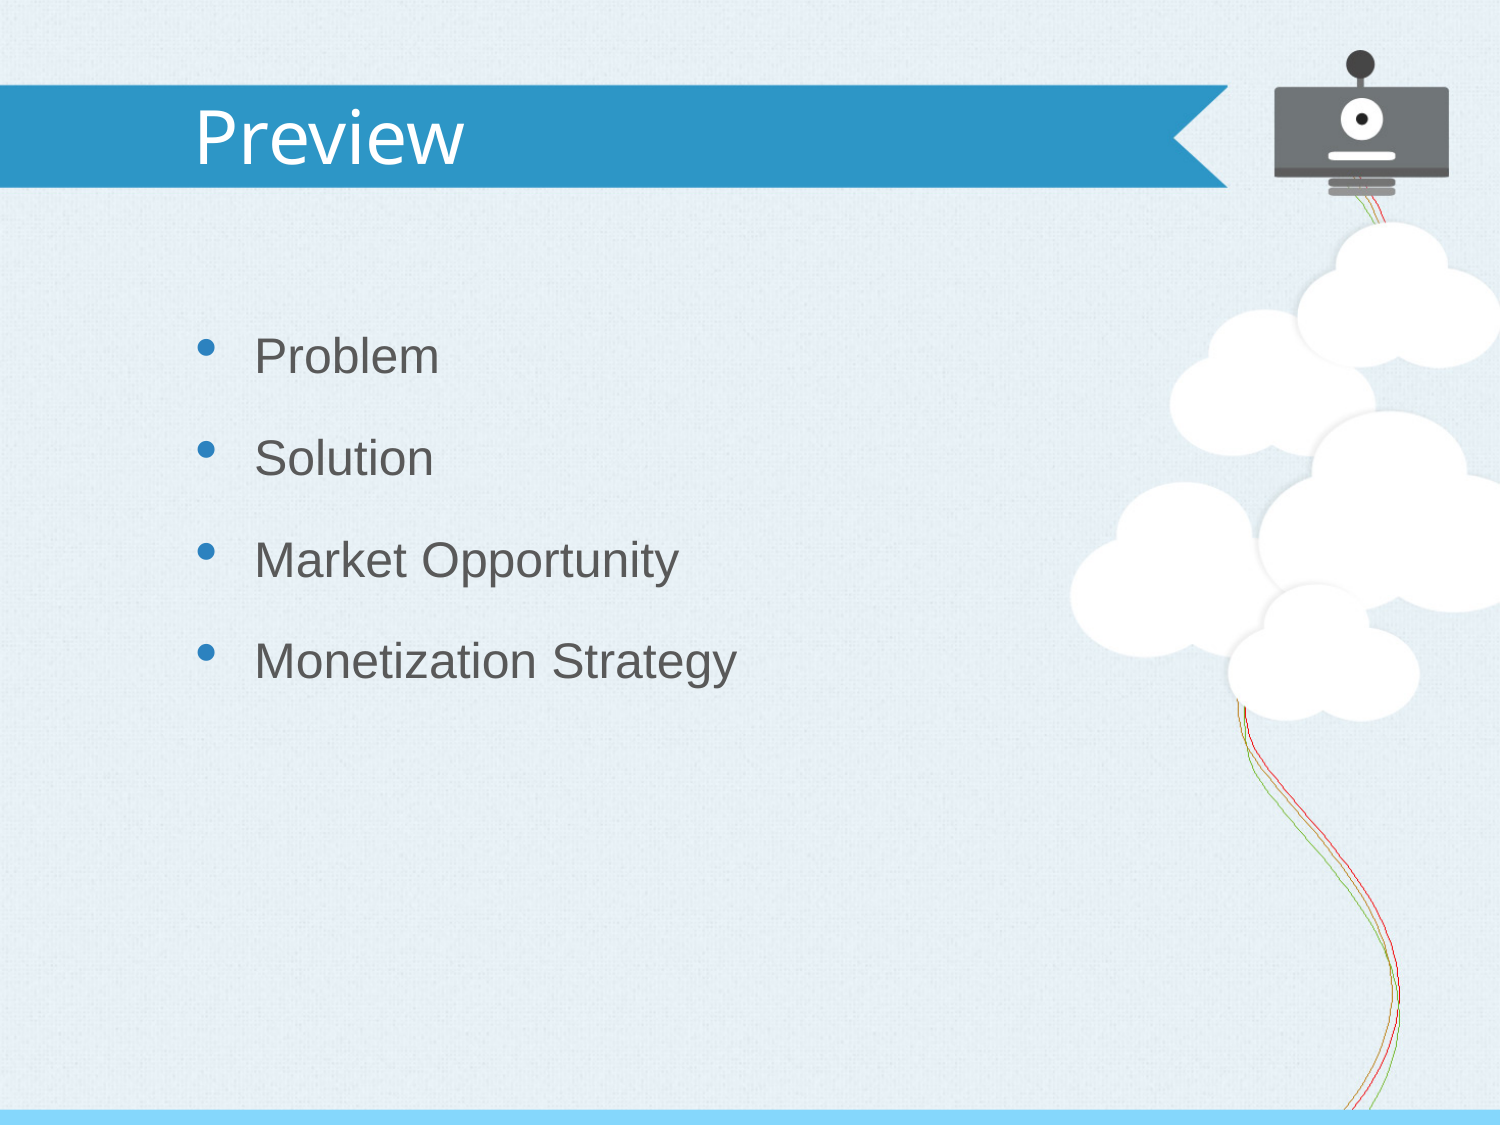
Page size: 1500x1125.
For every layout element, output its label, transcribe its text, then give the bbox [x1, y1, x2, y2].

list Problem Solution Market Opportunity Monetization Strategy [182, 316, 1432, 919]
picture [0, 0, 1500, 1125]
title Preview [178, 81, 1223, 183]
